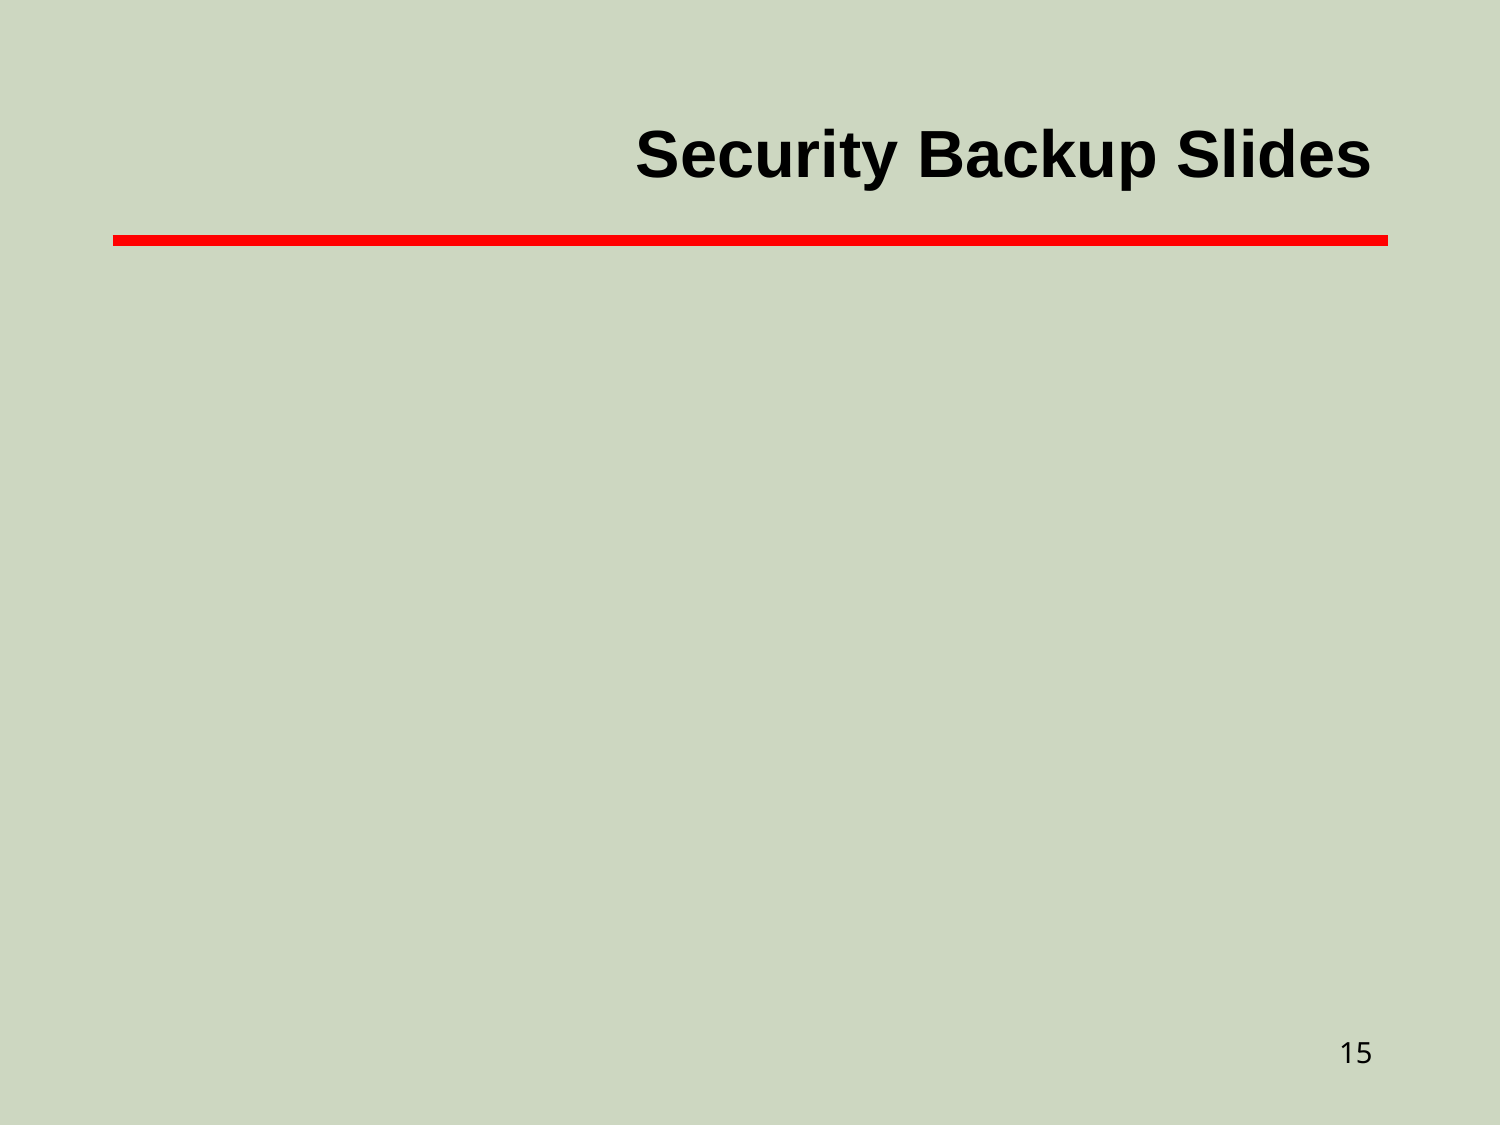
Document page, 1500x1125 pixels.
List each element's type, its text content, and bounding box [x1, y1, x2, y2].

title Security Backup Slides [337, 85, 1388, 224]
